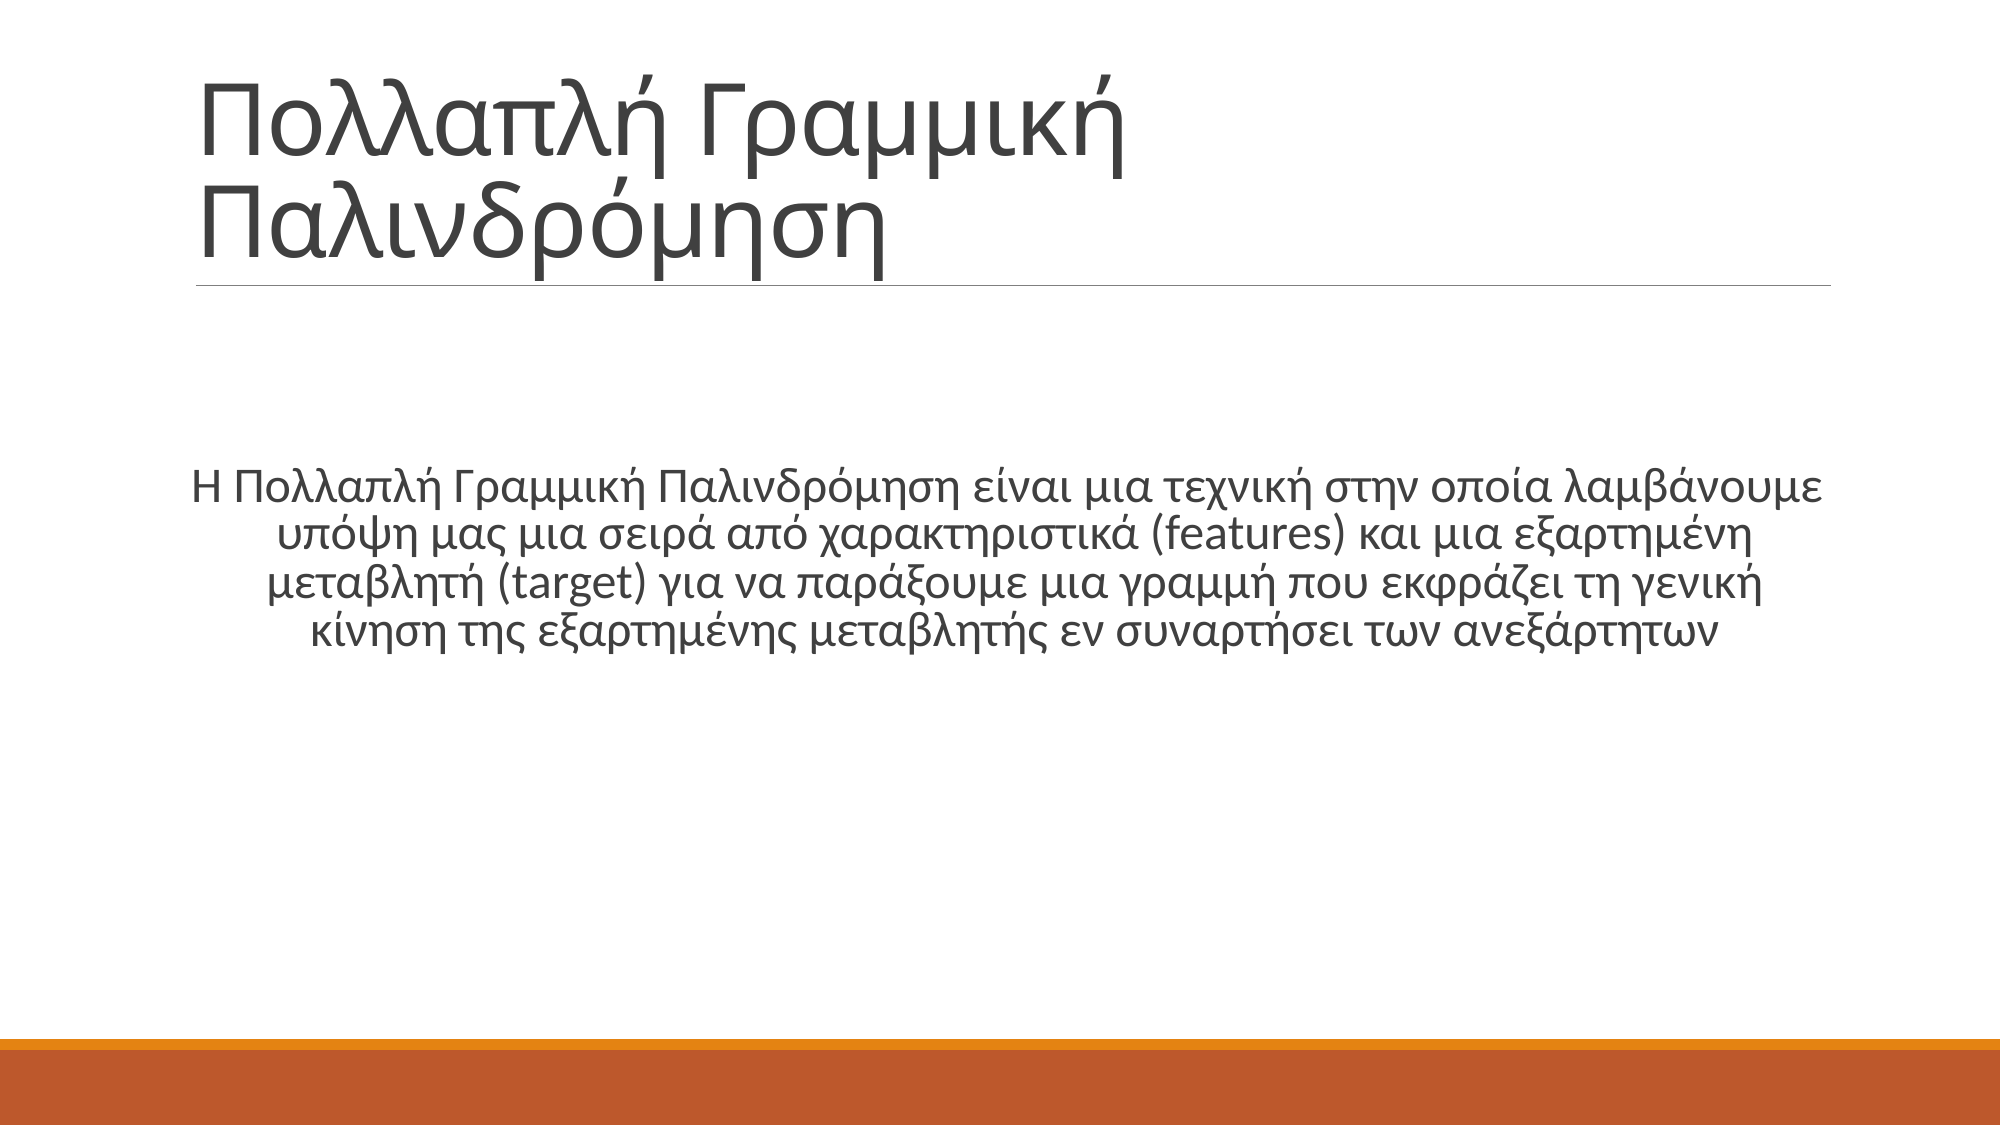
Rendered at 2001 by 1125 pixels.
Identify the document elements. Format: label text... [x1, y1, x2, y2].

title Πολλαπλή Γραμμική Παλινδρόμηση [180, 47, 1831, 286]
list Η Πολλαπλή Γραμμική Παλινδρόμηση είναι μια τεχνική στην οποία λαμβάνουμε υπόψη μας μια σειρά από χαρακτηριστικά (features) και μια εξαρτημένη μεταβλητή (target) για να παράξουμε μια γραμμή που εκφράζει τη γενική κίνηση της εξαρτημένης μεταβλητής εν συναρτήσει των ανεξάρτητων [174, 456, 1825, 669]
